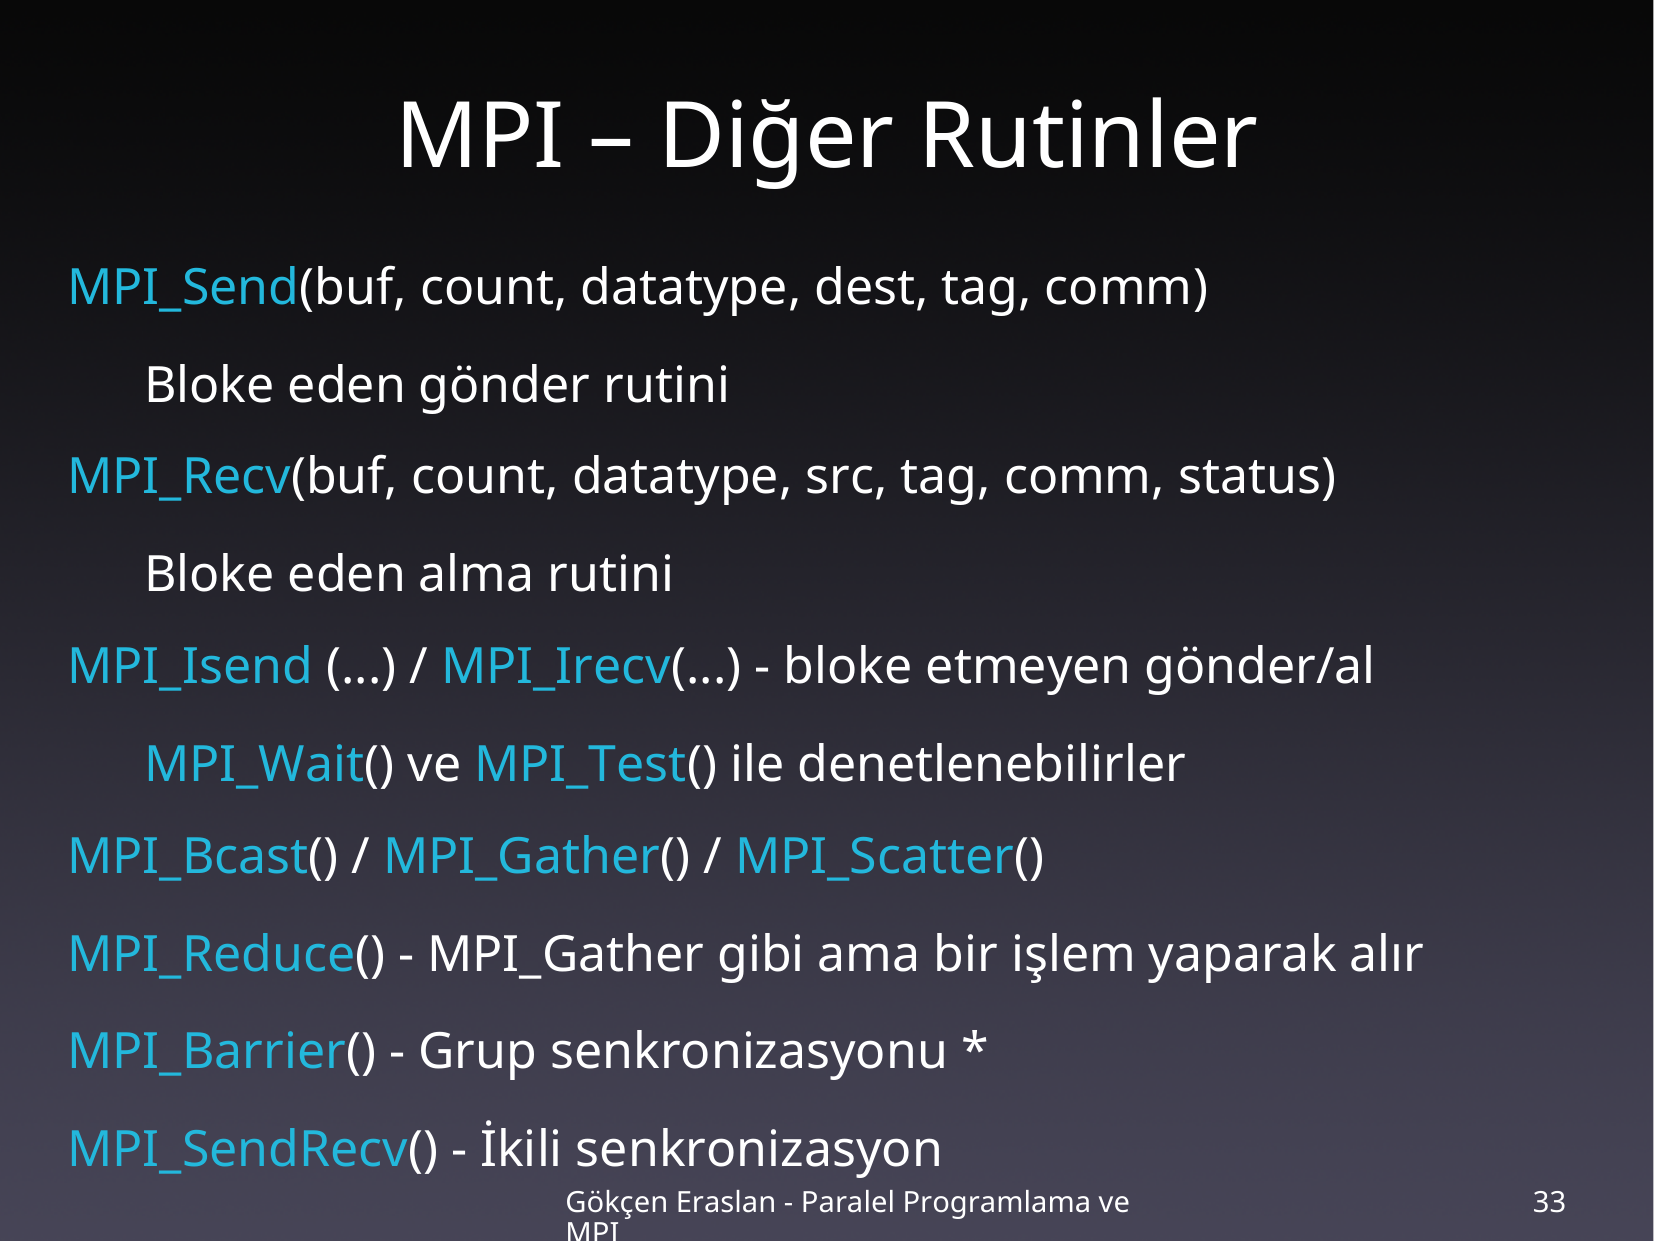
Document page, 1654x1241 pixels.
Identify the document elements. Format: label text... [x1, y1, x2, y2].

picture [580, 1226, 586, 1241]
picture [0, 0, 1654, 1241]
picture [596, 1224, 604, 1233]
picture [570, 1226, 576, 1241]
list MPI_Send(buf, count, datatype, dest, tag, comm) Bloke eden gönder rutini MPI_Recv(buf, count, datatype, src, tag, comm, status) Bloke eden alma rutini MPI_Isend (...) / MPI_Irecv(...) - bloke etmeyen gönder/al MPI_Wait() ve MPI_Test() ile denetlenebilirler MPI_Bcast() / MPI_Gather() / MPI_Scatter() MPI_Reduce() - MPI_Gather gibi ama bir işlem yaparak alır MPI_Barrier() - Grup senkronizasyonu * MPI_SendRecv() - İkili senkronizasyon [49, 250, 1620, 1082]
title MPI – Diğer Rutinler [121, 28, 1534, 237]
